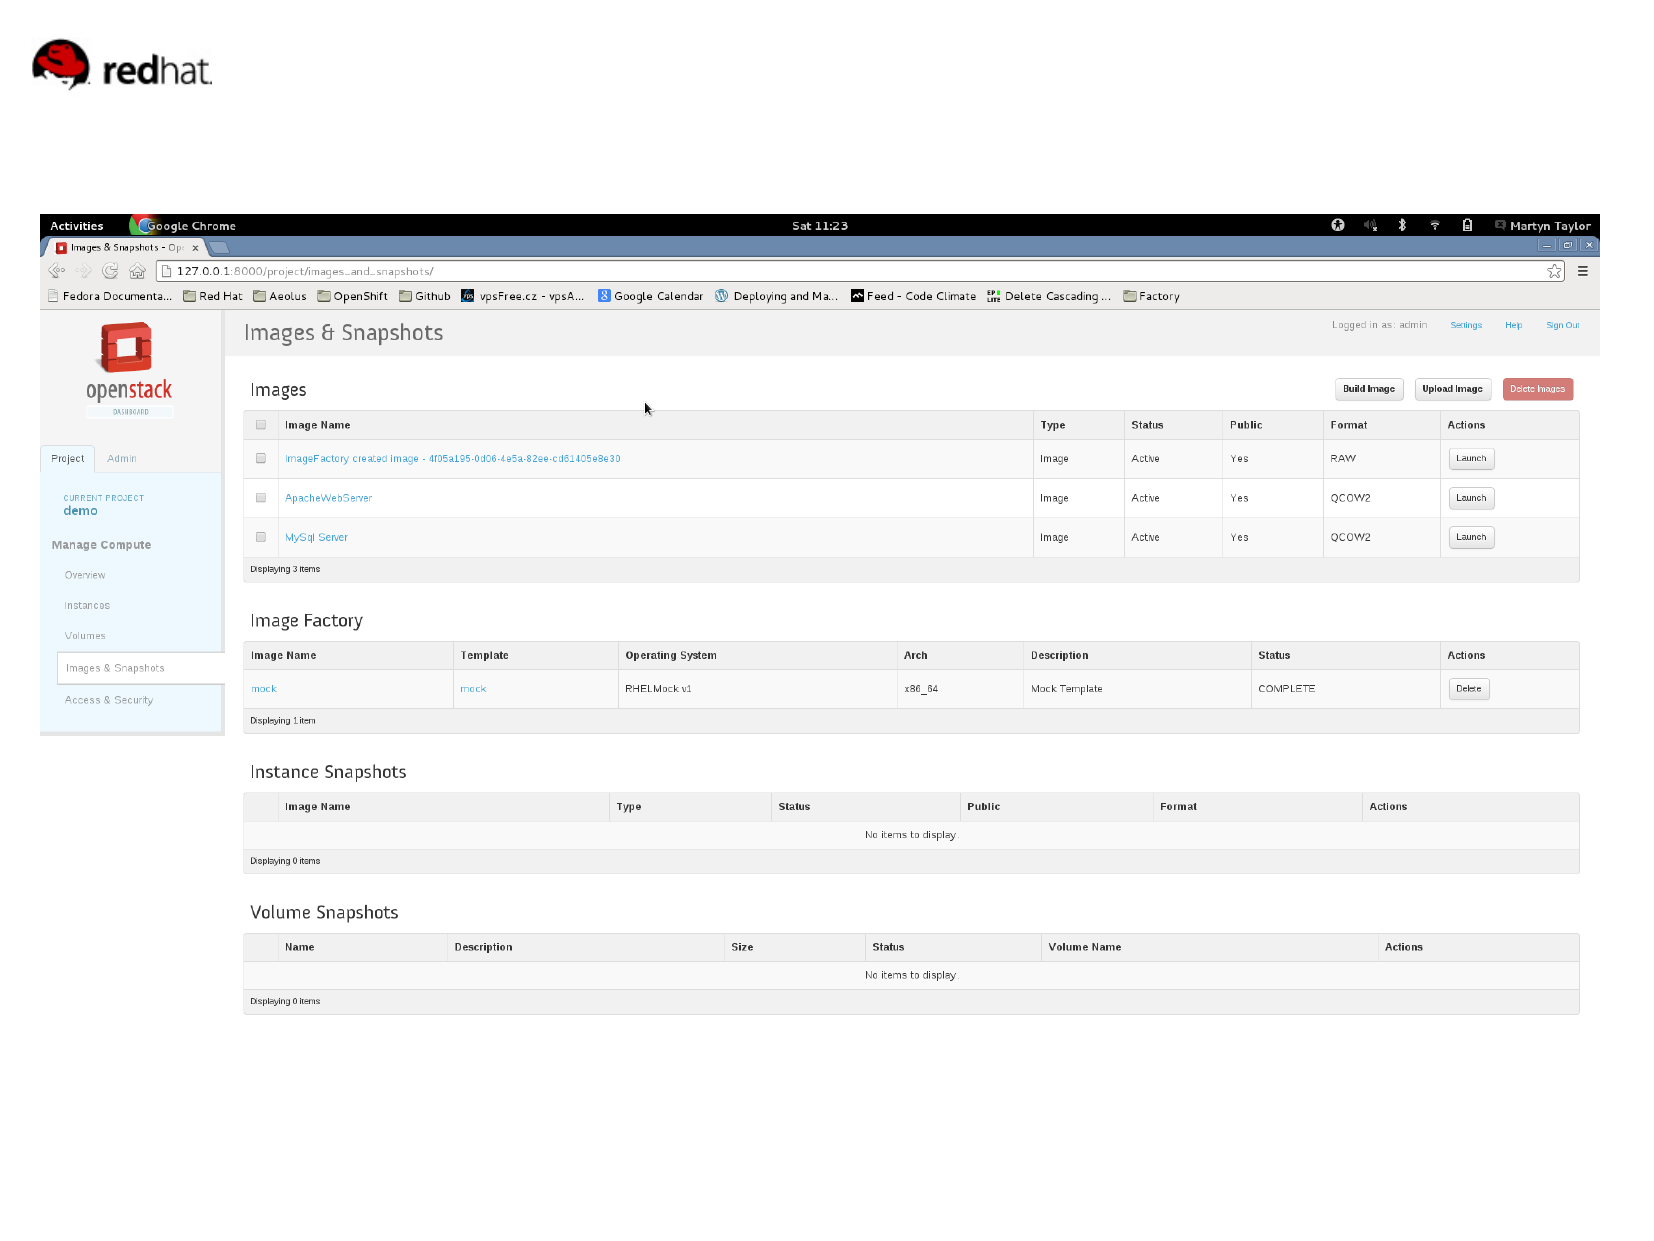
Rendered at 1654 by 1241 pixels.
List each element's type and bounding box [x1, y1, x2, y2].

picture [40, 214, 1600, 1080]
picture [31, 37, 212, 98]
